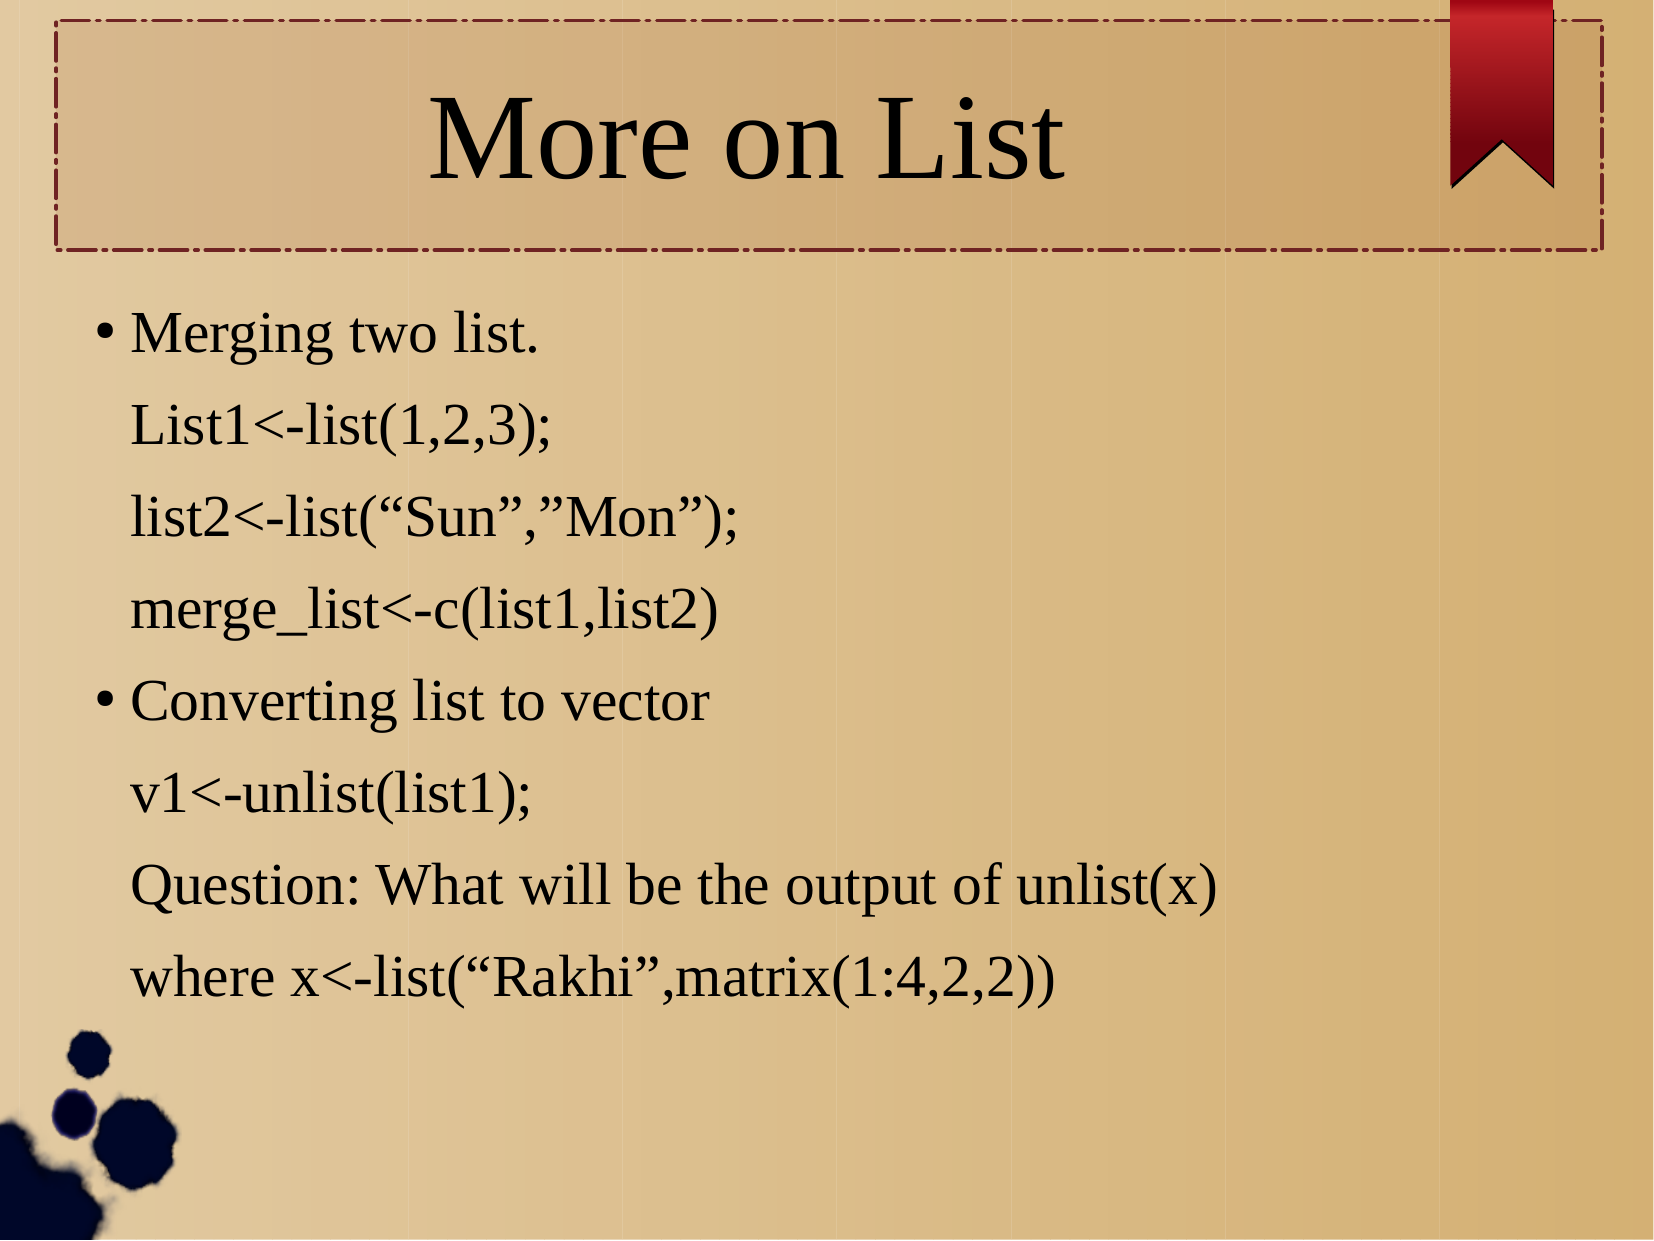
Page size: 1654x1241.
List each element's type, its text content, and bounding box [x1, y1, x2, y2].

title More on List [82, 47, 1412, 229]
list Merging two list. List1<-list(1,2,3); list2<-list(“Sun”,”Mon”); merge_list<-c(list1,list2) Converting list to vector v1<-unlist(list1); Question: What will be the output of unlist(x) where x<-list(“Rakhi”,matrix(1:4,2,2)) [82, 299, 1571, 1019]
